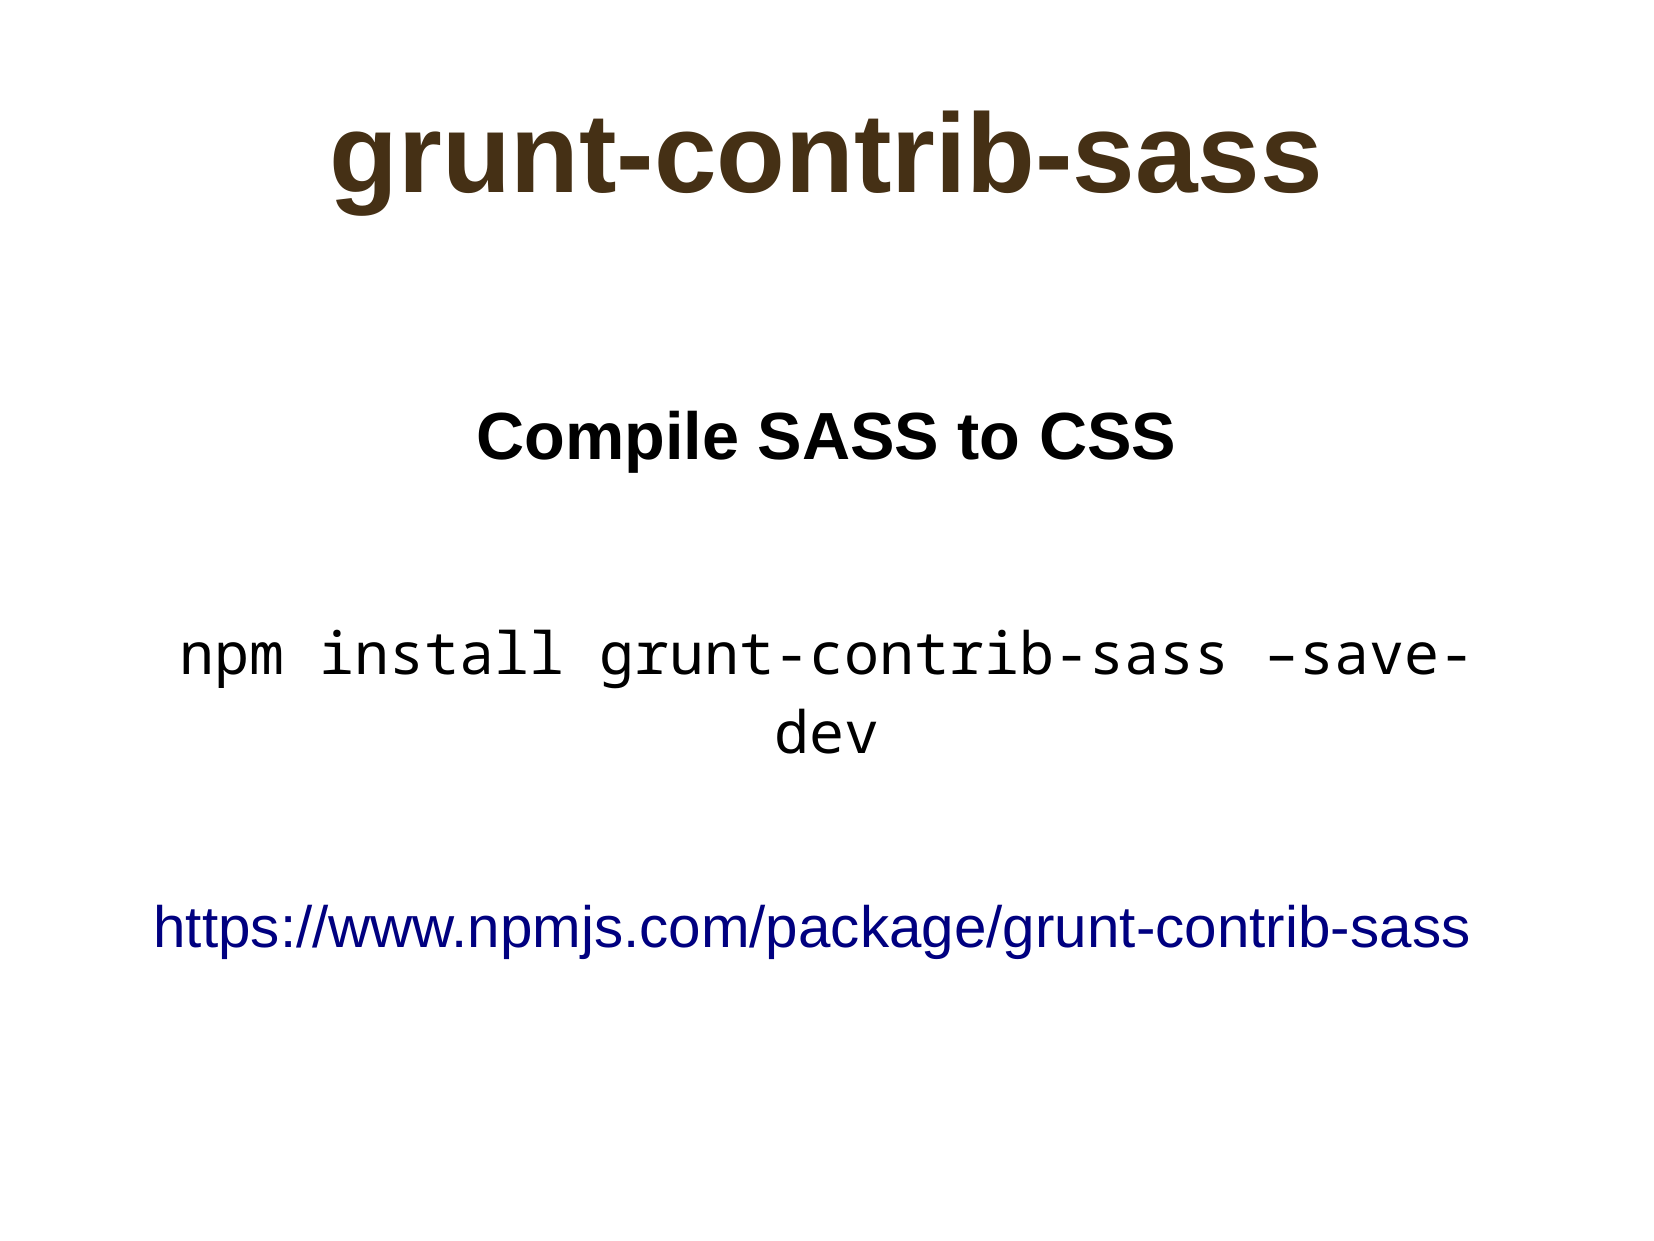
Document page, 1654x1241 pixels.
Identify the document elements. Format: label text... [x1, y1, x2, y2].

list Compile SASS to CSS npm install grunt-contrib-sass –save-dev https://www.npmjs.com/package/grunt-contrib-sass [82, 290, 1501, 1010]
title grunt-contrib-sass [82, 49, 1571, 257]
